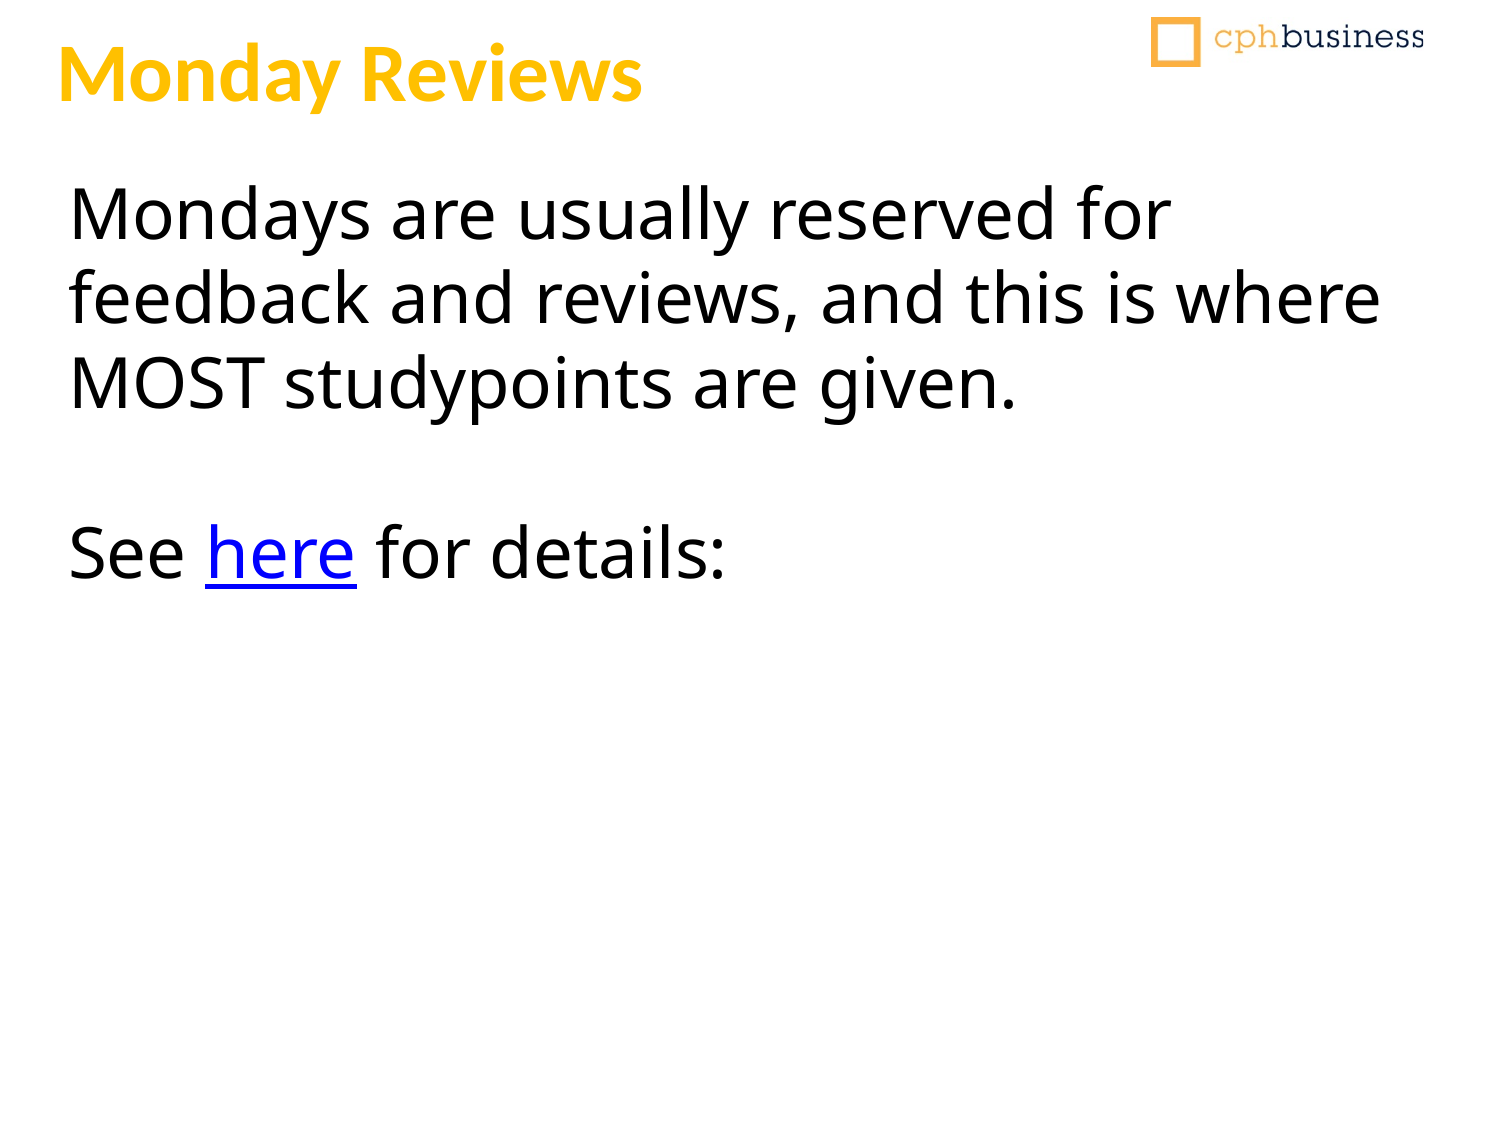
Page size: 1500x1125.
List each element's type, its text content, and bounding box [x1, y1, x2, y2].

text_box Mondays are usually reserved for feedback and reviews, and this is where MOST studypoints are given. See here for details: [53, 160, 1439, 634]
picture [1151, 17, 1424, 67]
title Monday Reviews [41, 0, 1140, 138]
